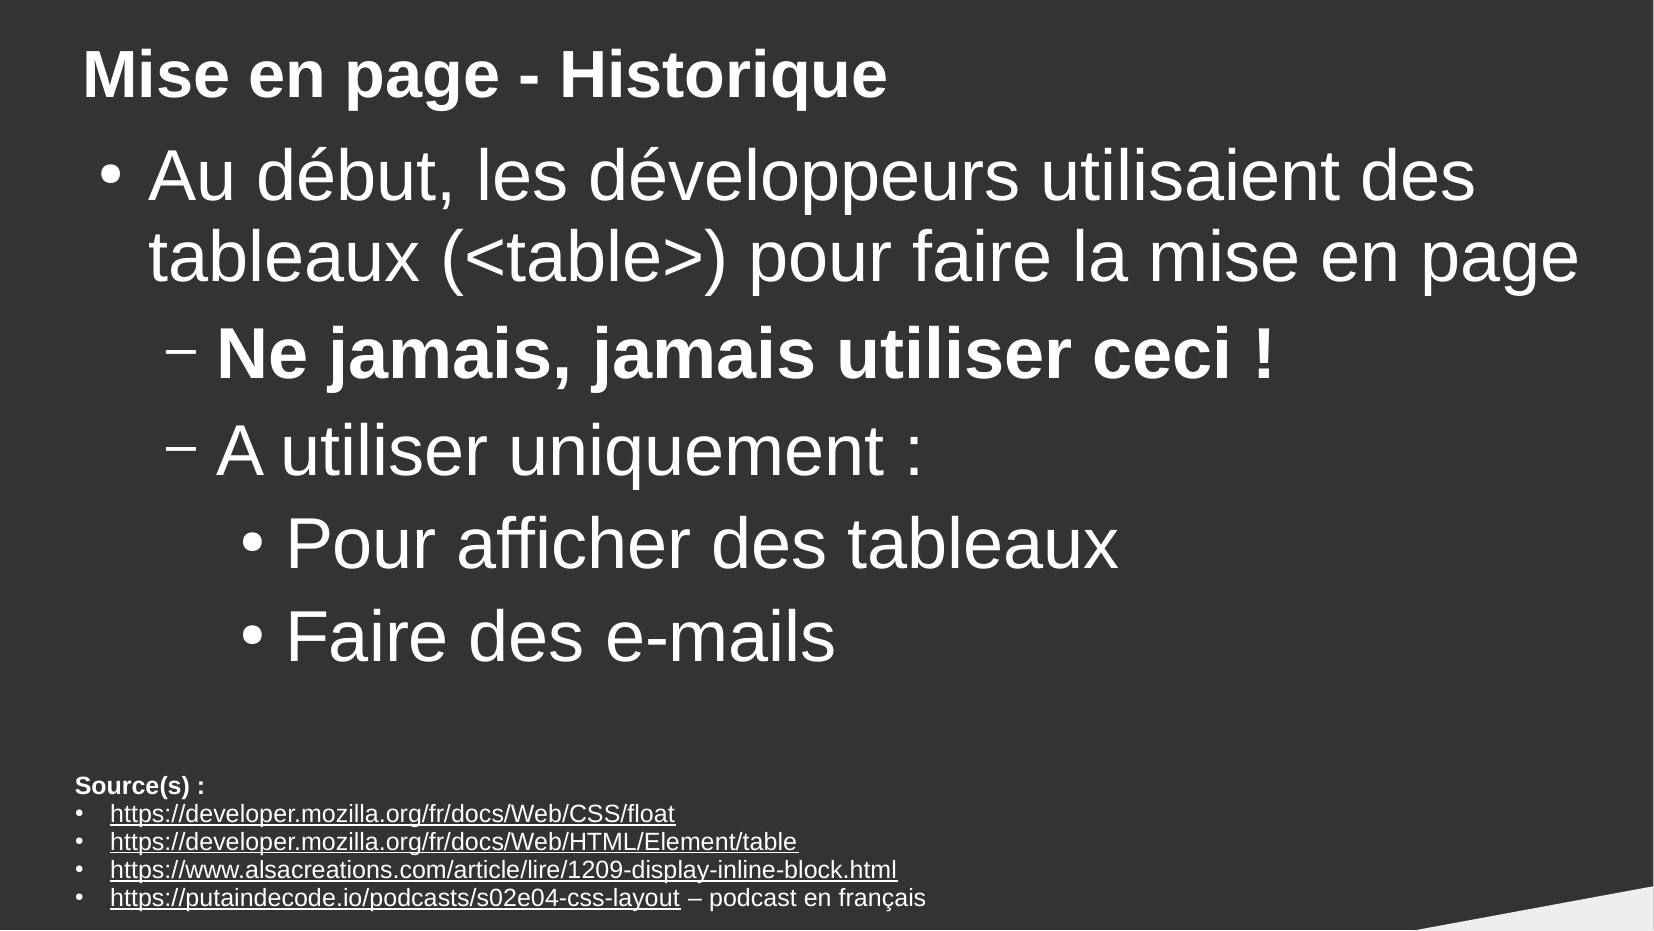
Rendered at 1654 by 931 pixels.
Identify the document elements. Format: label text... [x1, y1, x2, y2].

title Mise en page - Historique [82, 37, 1571, 114]
text_box [1410, 886, 1654, 931]
text_box Source(s) : https://developer.mozilla.org/fr/docs/Web/CSS/float https://developer.mozilla.org/fr/docs/Web/HTML/Element/table https://www.alsacreations.com/article/lire/1209-display-inline-block.html https://putaindecode.io/podcasts/s02e04-css-layout – podcast en français [60, 764, 1546, 920]
list Au début, les développeurs utilisaient des tableaux (<table>) pour faire la mise en page Ne jamais, jamais utiliser ceci ! A utiliser uniquement : Pour afficher des tableaux Faire des e-mails [80, 135, 1605, 745]
